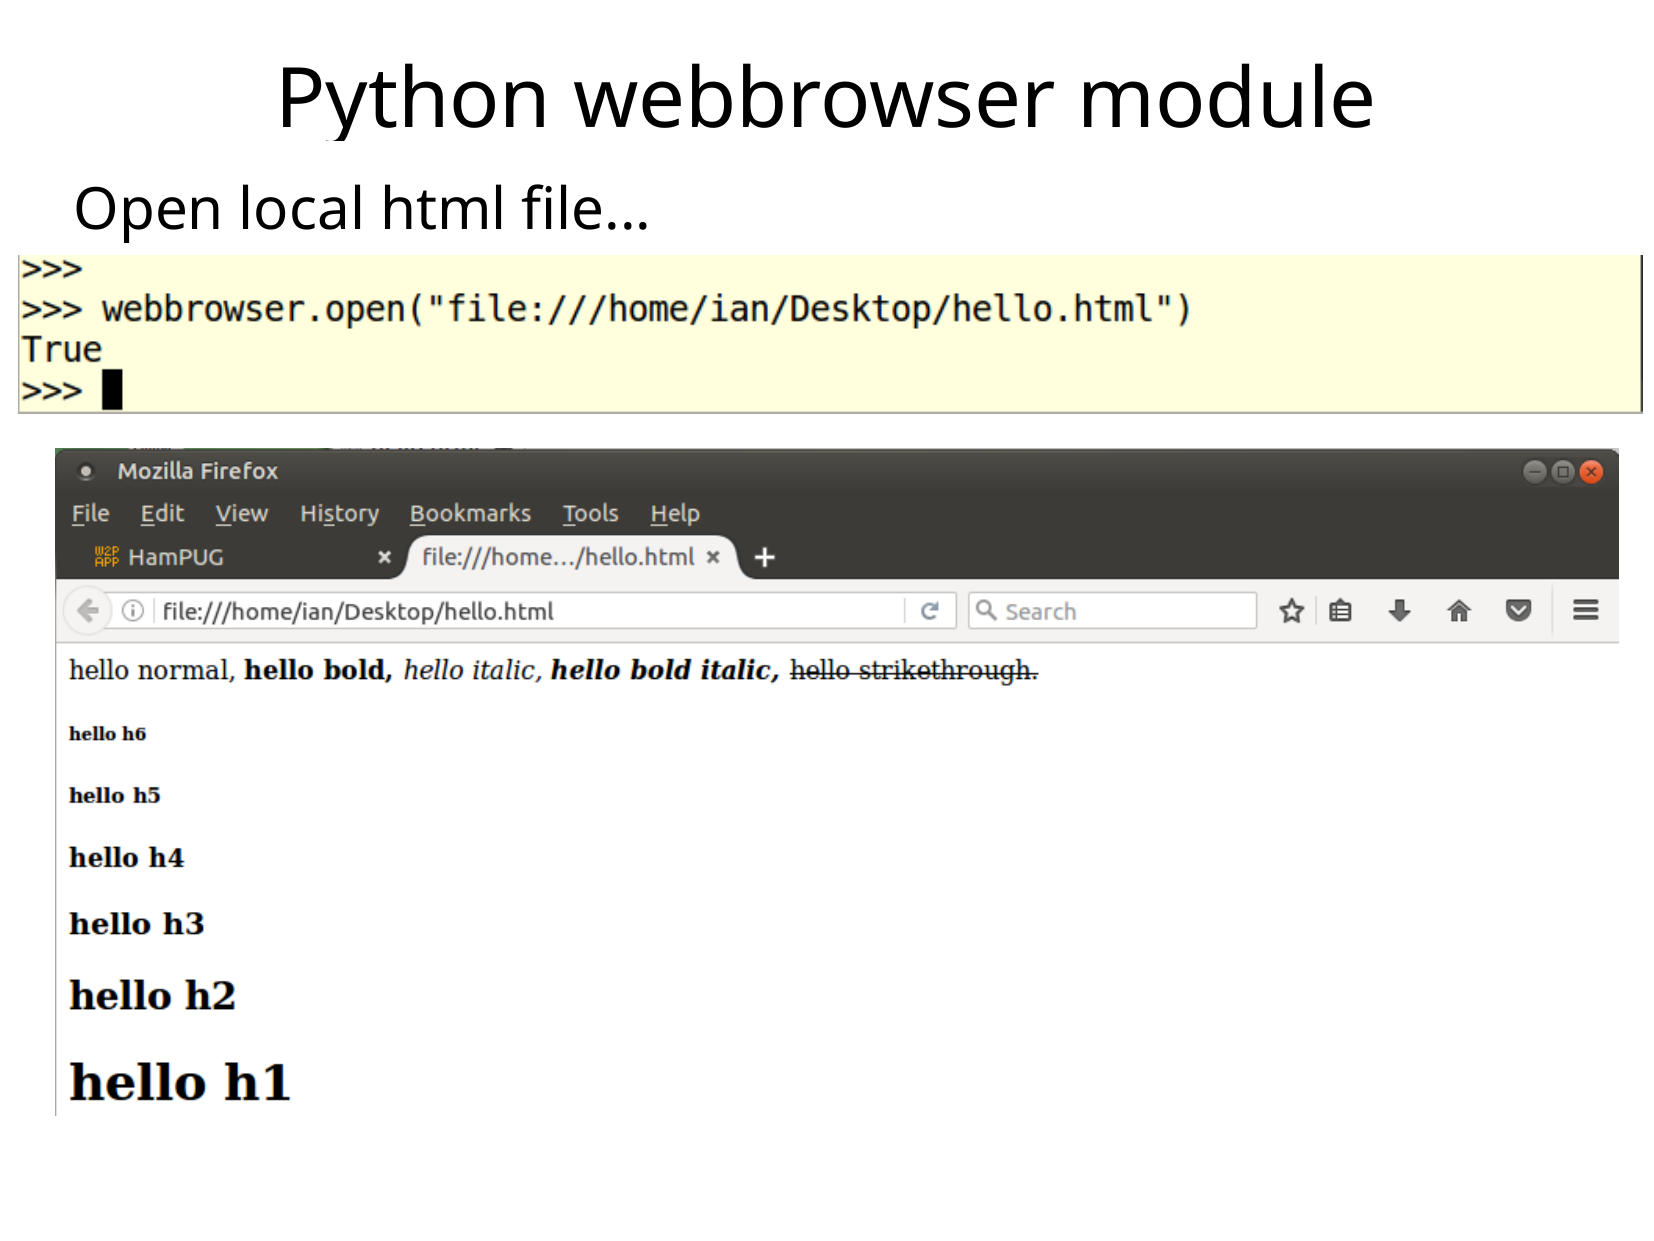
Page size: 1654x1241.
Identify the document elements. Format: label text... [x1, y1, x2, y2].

picture [55, 448, 1619, 1116]
title Python webbrowser module [82, 49, 1571, 141]
picture [18, 255, 1643, 414]
text_box Open local html file... [59, 141, 1571, 255]
